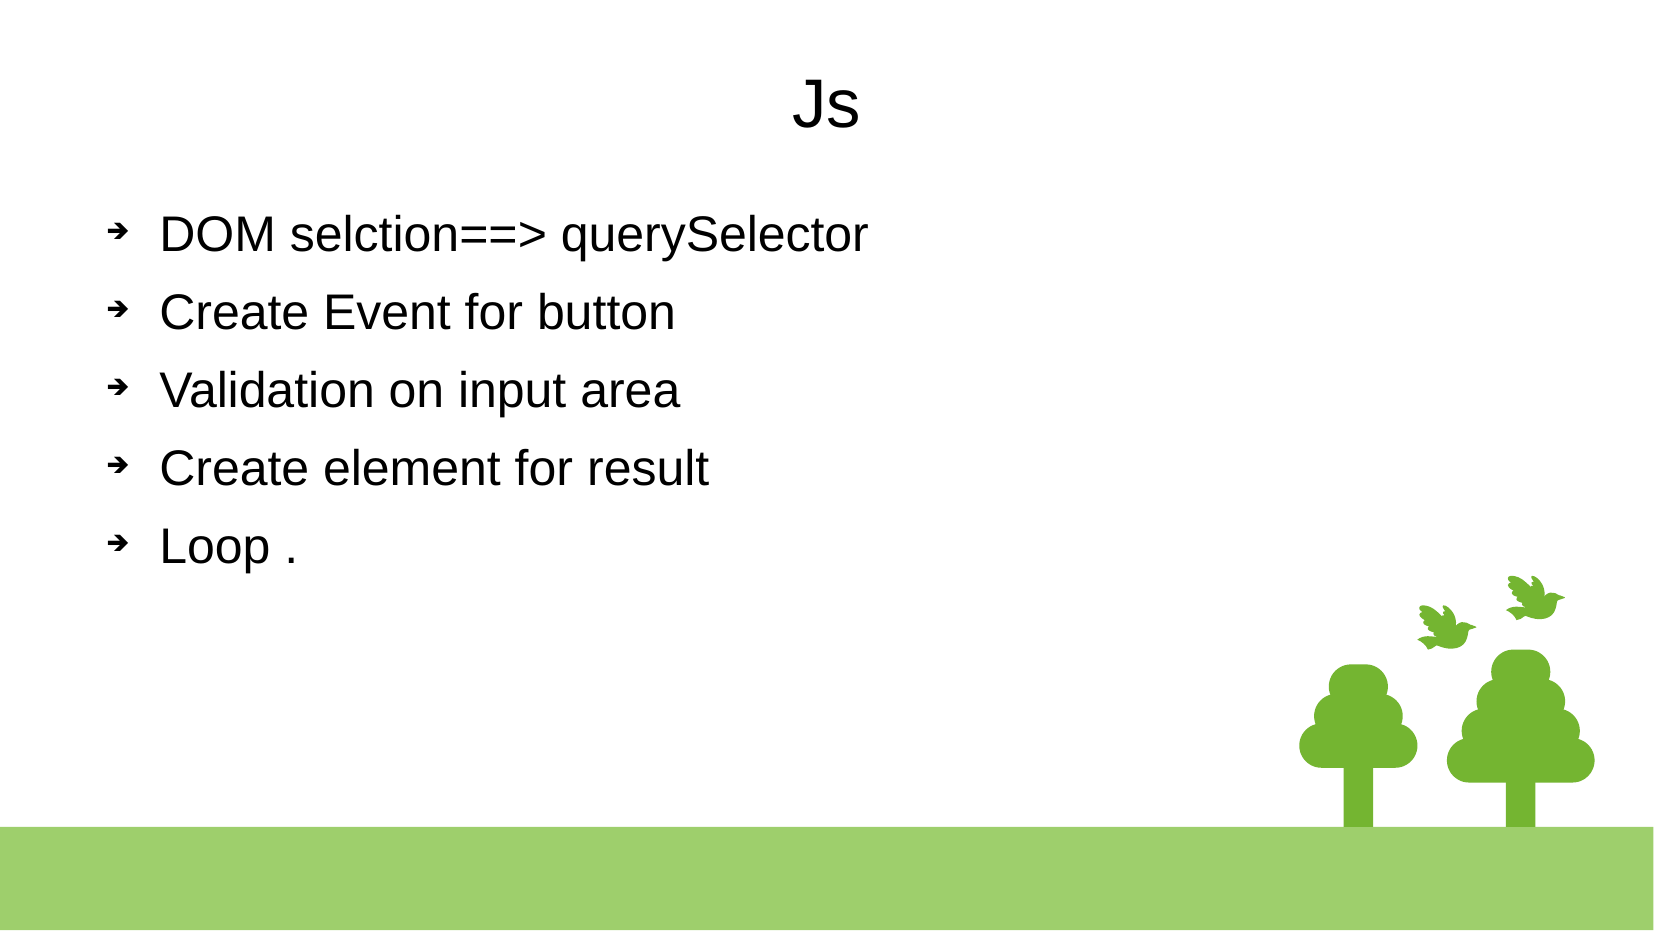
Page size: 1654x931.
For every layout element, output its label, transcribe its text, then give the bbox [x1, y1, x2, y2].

list DOM selction==> querySelector Create Event for button Validation on input area Create element for result Loop . [88, 206, 1565, 739]
title Js [88, 29, 1565, 178]
